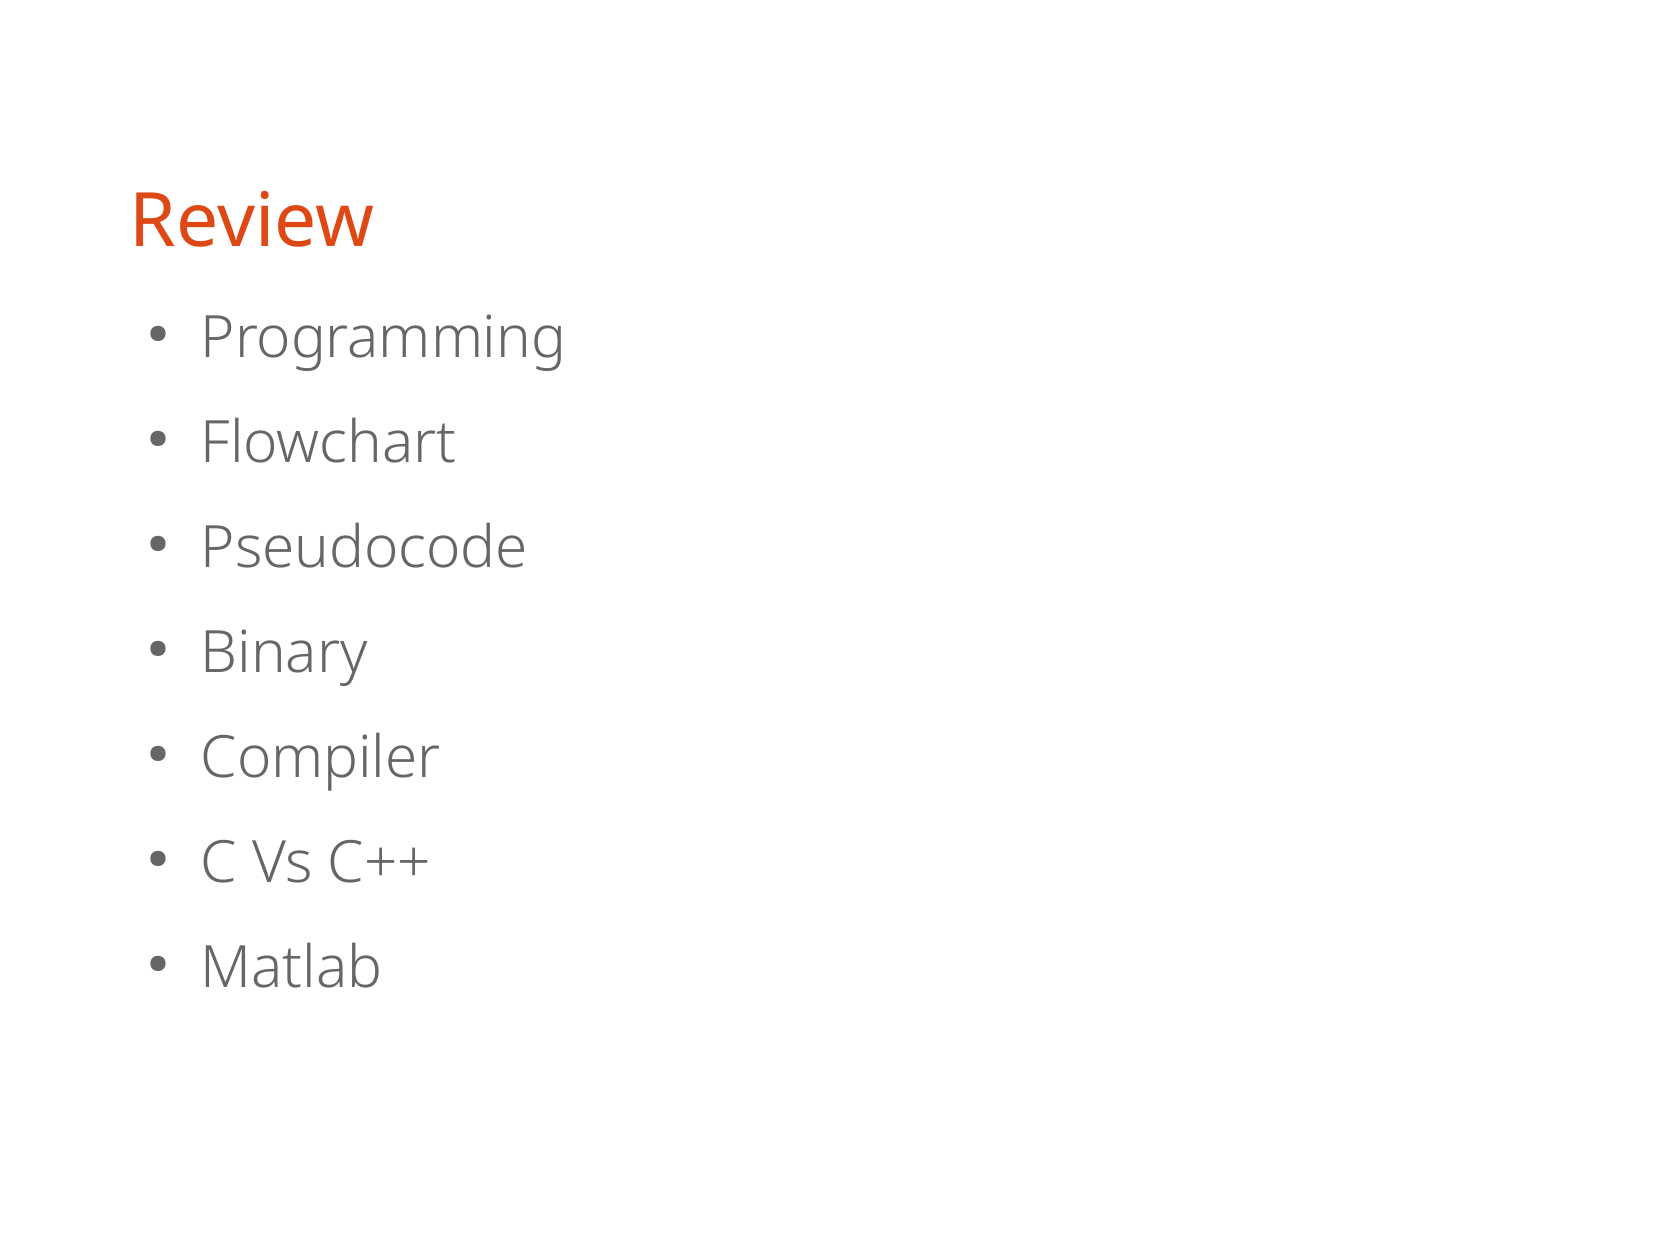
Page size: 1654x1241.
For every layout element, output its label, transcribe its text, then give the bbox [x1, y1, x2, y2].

list Programming Flowchart Pseudocode Binary Compiler C Vs C++ Matlab [129, 295, 1518, 1010]
title Review [129, 153, 1518, 281]
